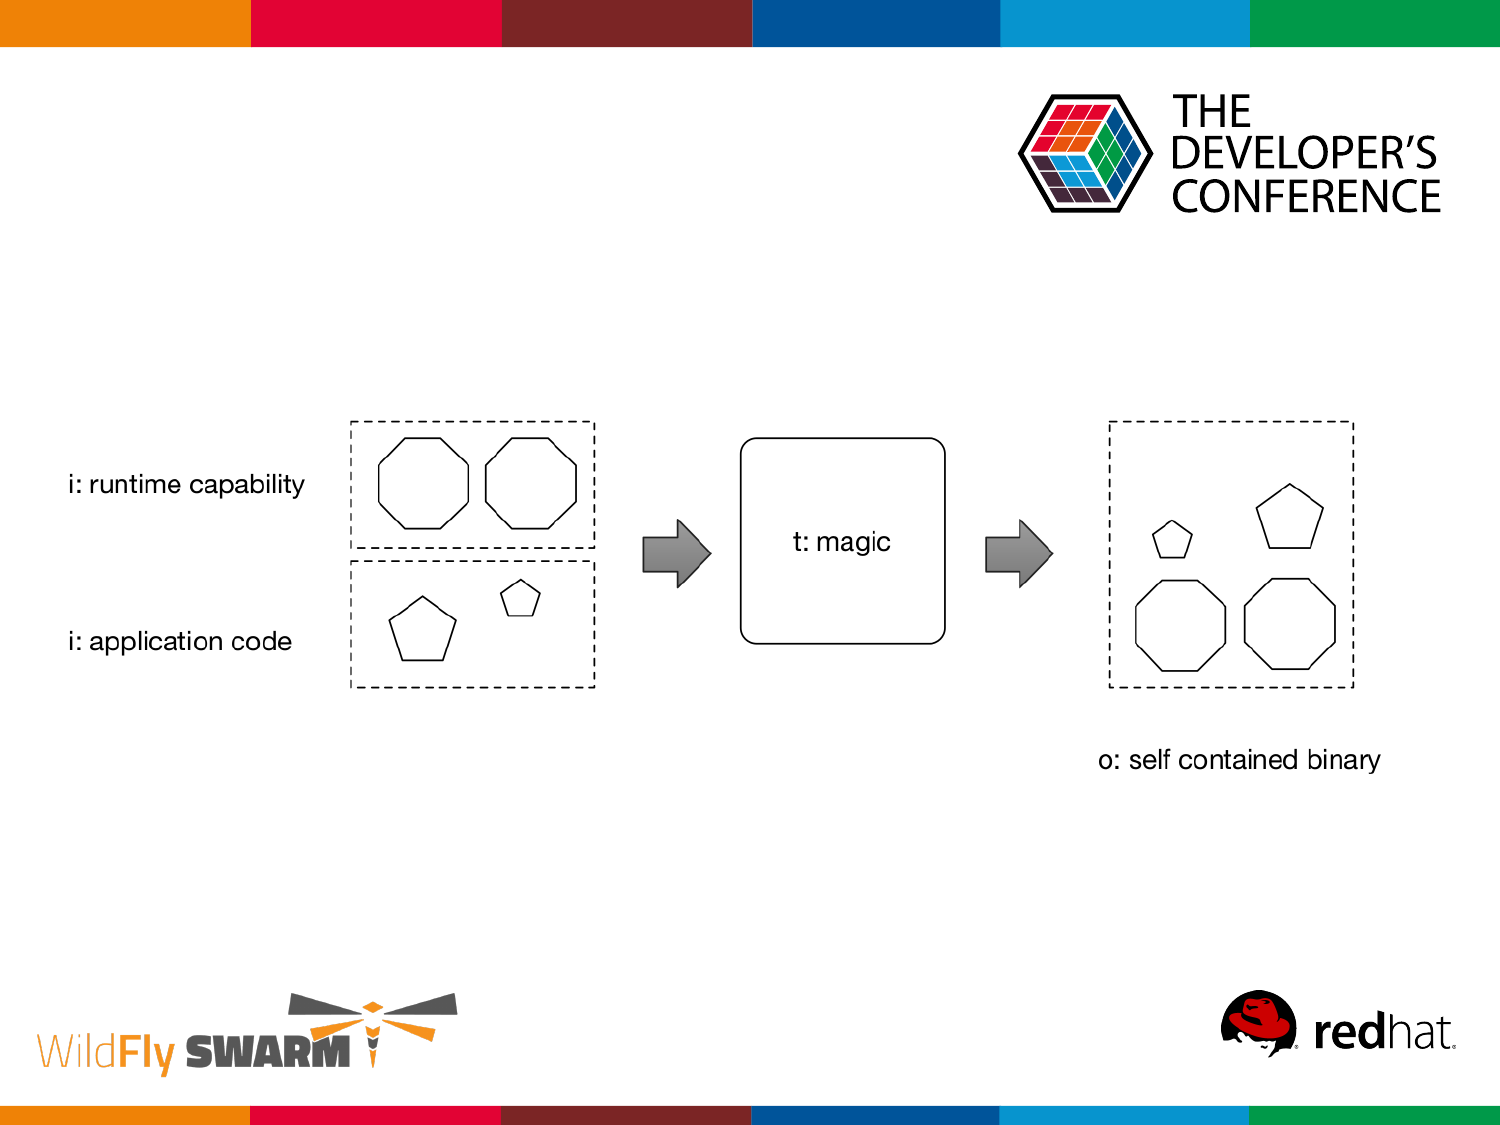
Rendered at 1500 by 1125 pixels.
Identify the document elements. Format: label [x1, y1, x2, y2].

picture [28, 974, 466, 1095]
picture [60, 299, 1456, 837]
picture [1221, 990, 1456, 1066]
